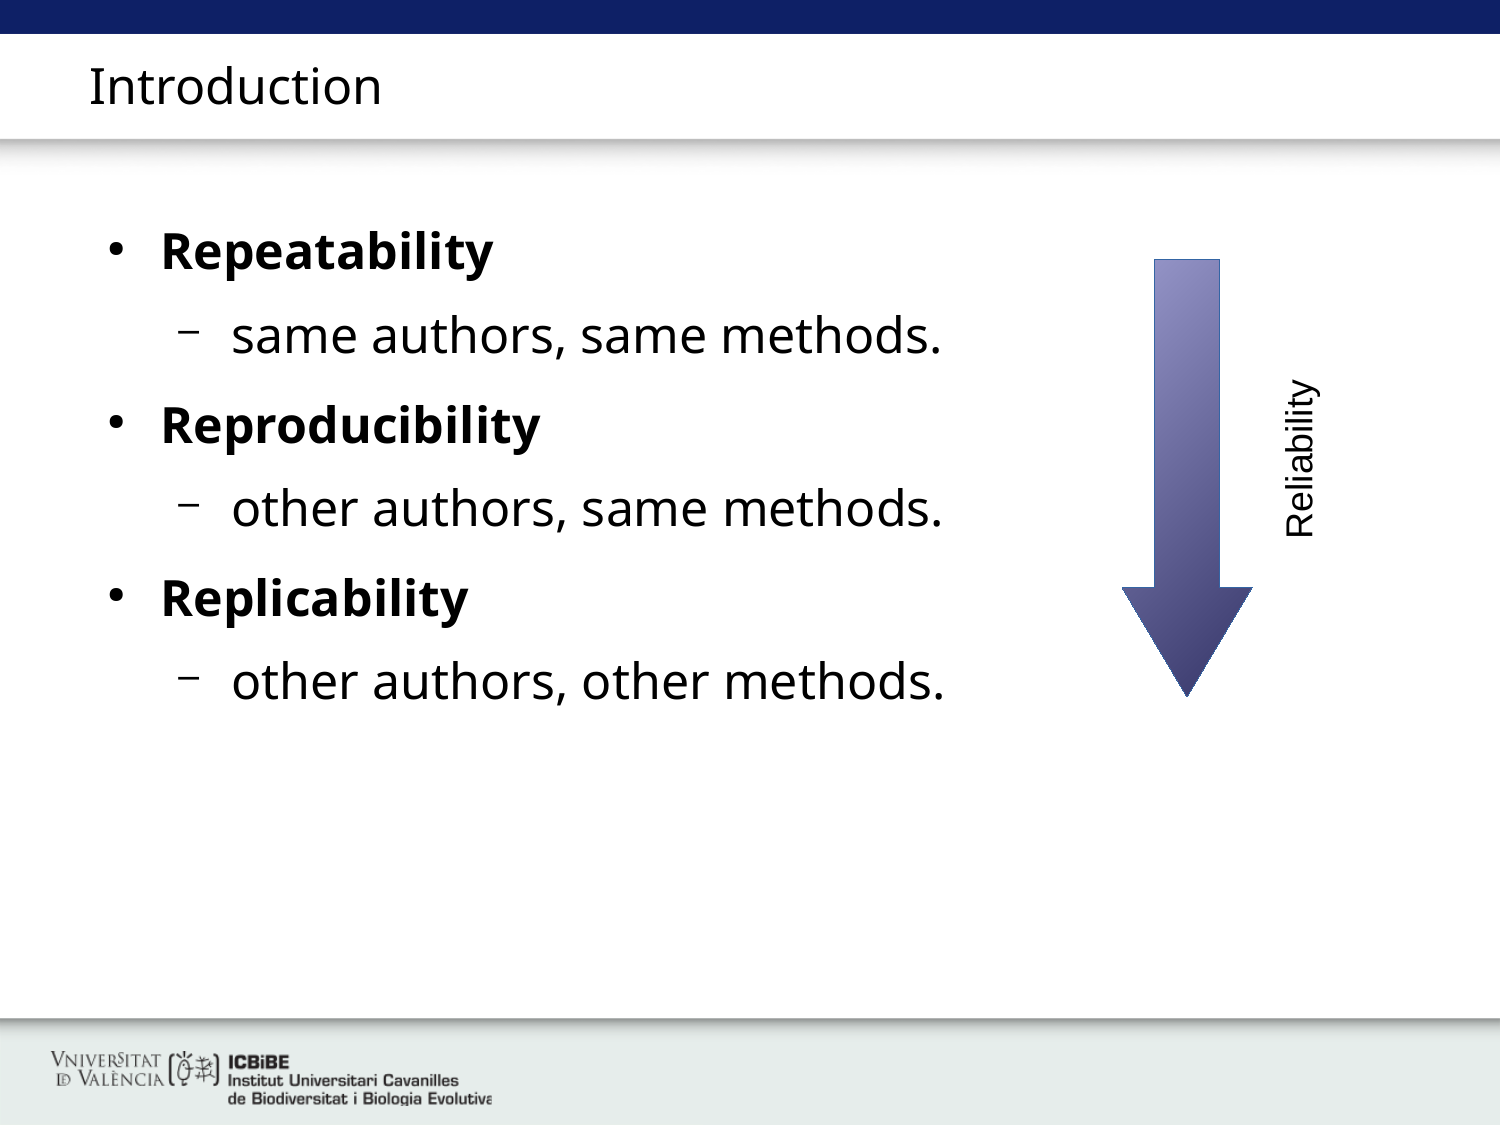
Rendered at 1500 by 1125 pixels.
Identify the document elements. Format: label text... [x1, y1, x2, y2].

picture [0, 0, 1500, 214]
picture [0, 1018, 1500, 1125]
list Introduction [75, 47, 825, 110]
list Repeatability same authors, same methods. Reproducibility other authors, same methods. Replicability other authors, other methods. [75, 212, 1425, 955]
text_box Reliability [1270, 364, 1328, 554]
text_box [1122, 259, 1253, 697]
